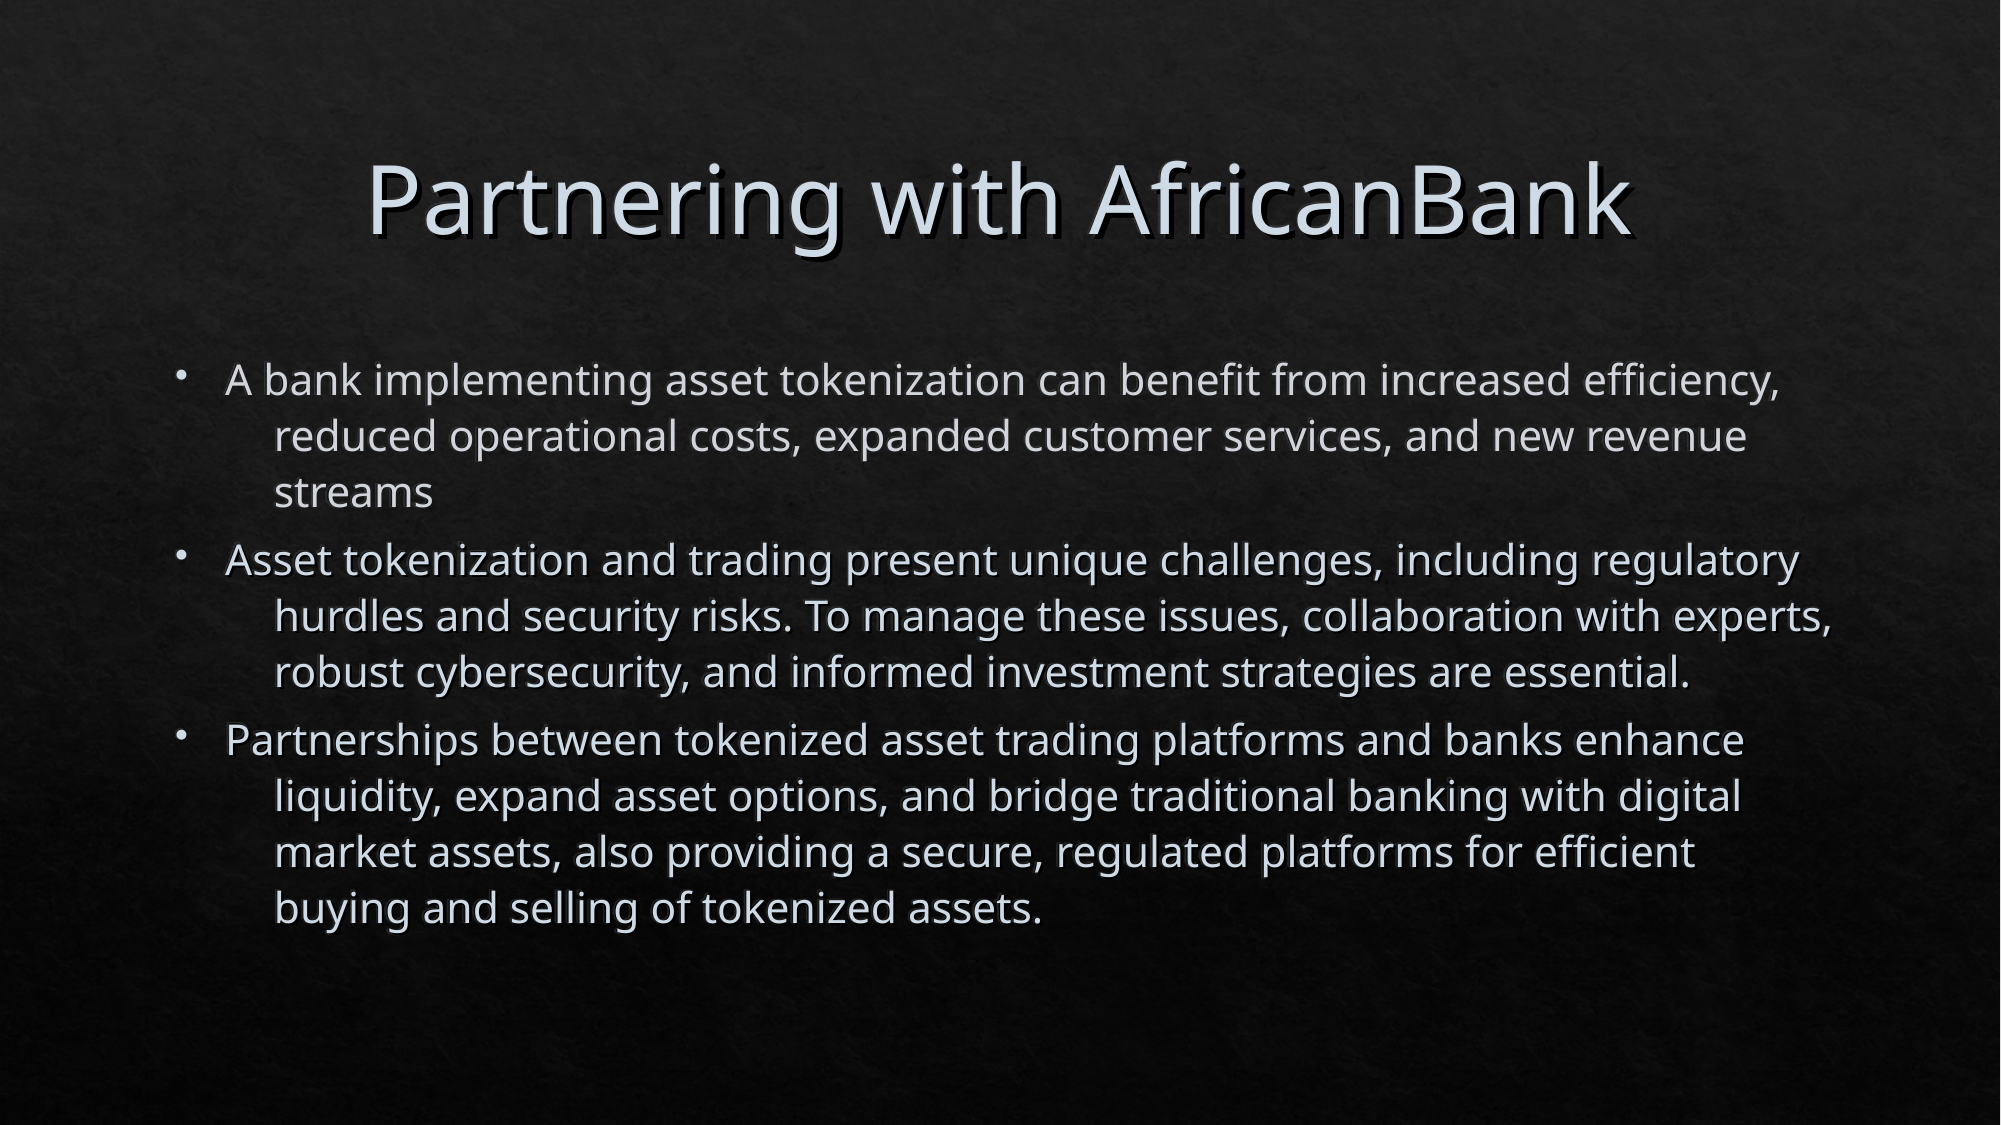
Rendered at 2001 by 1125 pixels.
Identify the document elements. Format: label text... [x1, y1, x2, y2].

list A bank implementing asset tokenization can benefit from increased efficiency, reduced operational costs, expanded customer services, and new revenue streams Asset tokenization and trading present unique challenges, including regulatory hurdles and security risks. To manage these issues, collaboration with experts, robust cybersecurity, and informed investment strategies are essential. Partnerships between tokenized asset trading platforms and banks enhance liquidity, expand asset options, and bridge traditional banking with digital market assets, also providing a secure, regulated platforms for efficient buying and selling of tokenized assets. [149, 340, 1849, 951]
title Partnering with AfricanBank [149, 99, 1849, 307]
